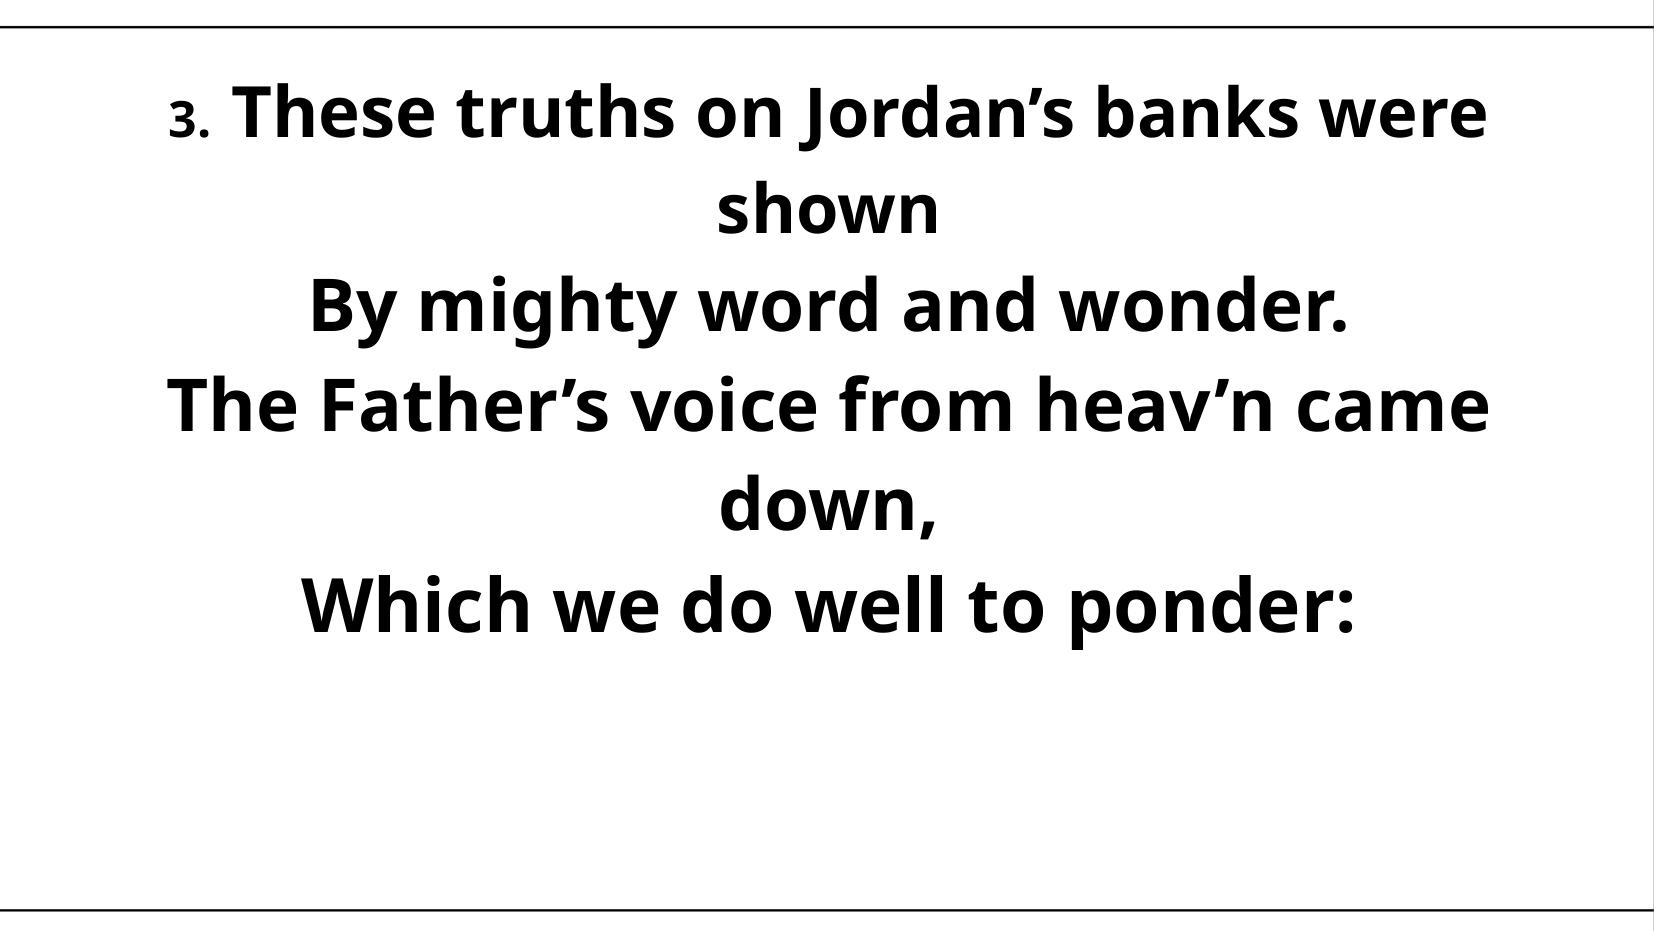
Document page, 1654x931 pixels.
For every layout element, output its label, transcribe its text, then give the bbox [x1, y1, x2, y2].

text_box 3. These truths on Jordan’s banks were shown By mighty word and wonder. The Father’s voice from heav’n came down, Which we do well to ponder: [71, 50, 1587, 459]
picture [0, 0, 1654, 931]
